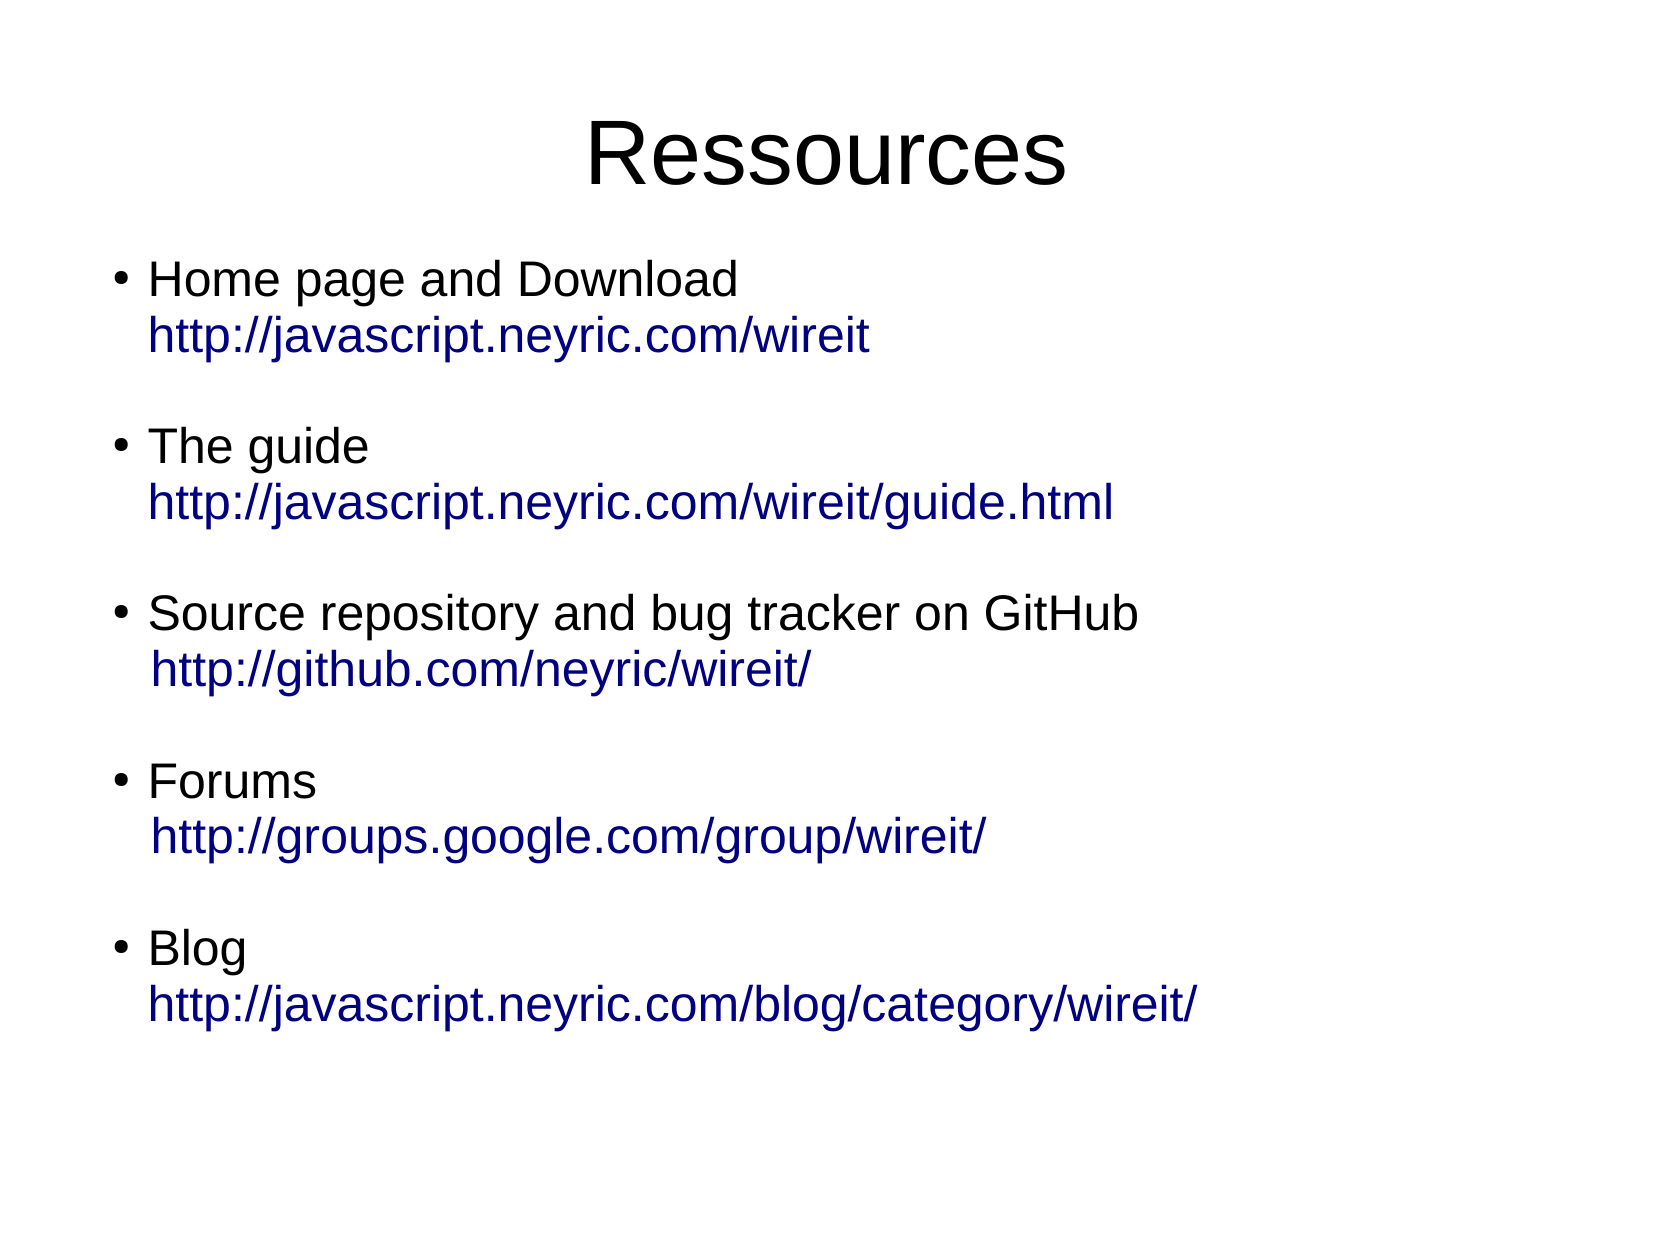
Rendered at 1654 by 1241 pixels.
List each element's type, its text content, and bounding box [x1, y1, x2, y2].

subtitle Home page and Download http://javascript.neyric.com/wireit The guide http://javascript.neyric.com/wireit/guide.html Source repository and bug tracker on GitHub http://github.com/neyric/wireit/ Forums http://groups.google.com/group/wireit/ Blog http://javascript.neyric.com/blog/category/wireit/ [76, 251, 1565, 1144]
title Ressources [82, 56, 1571, 250]
